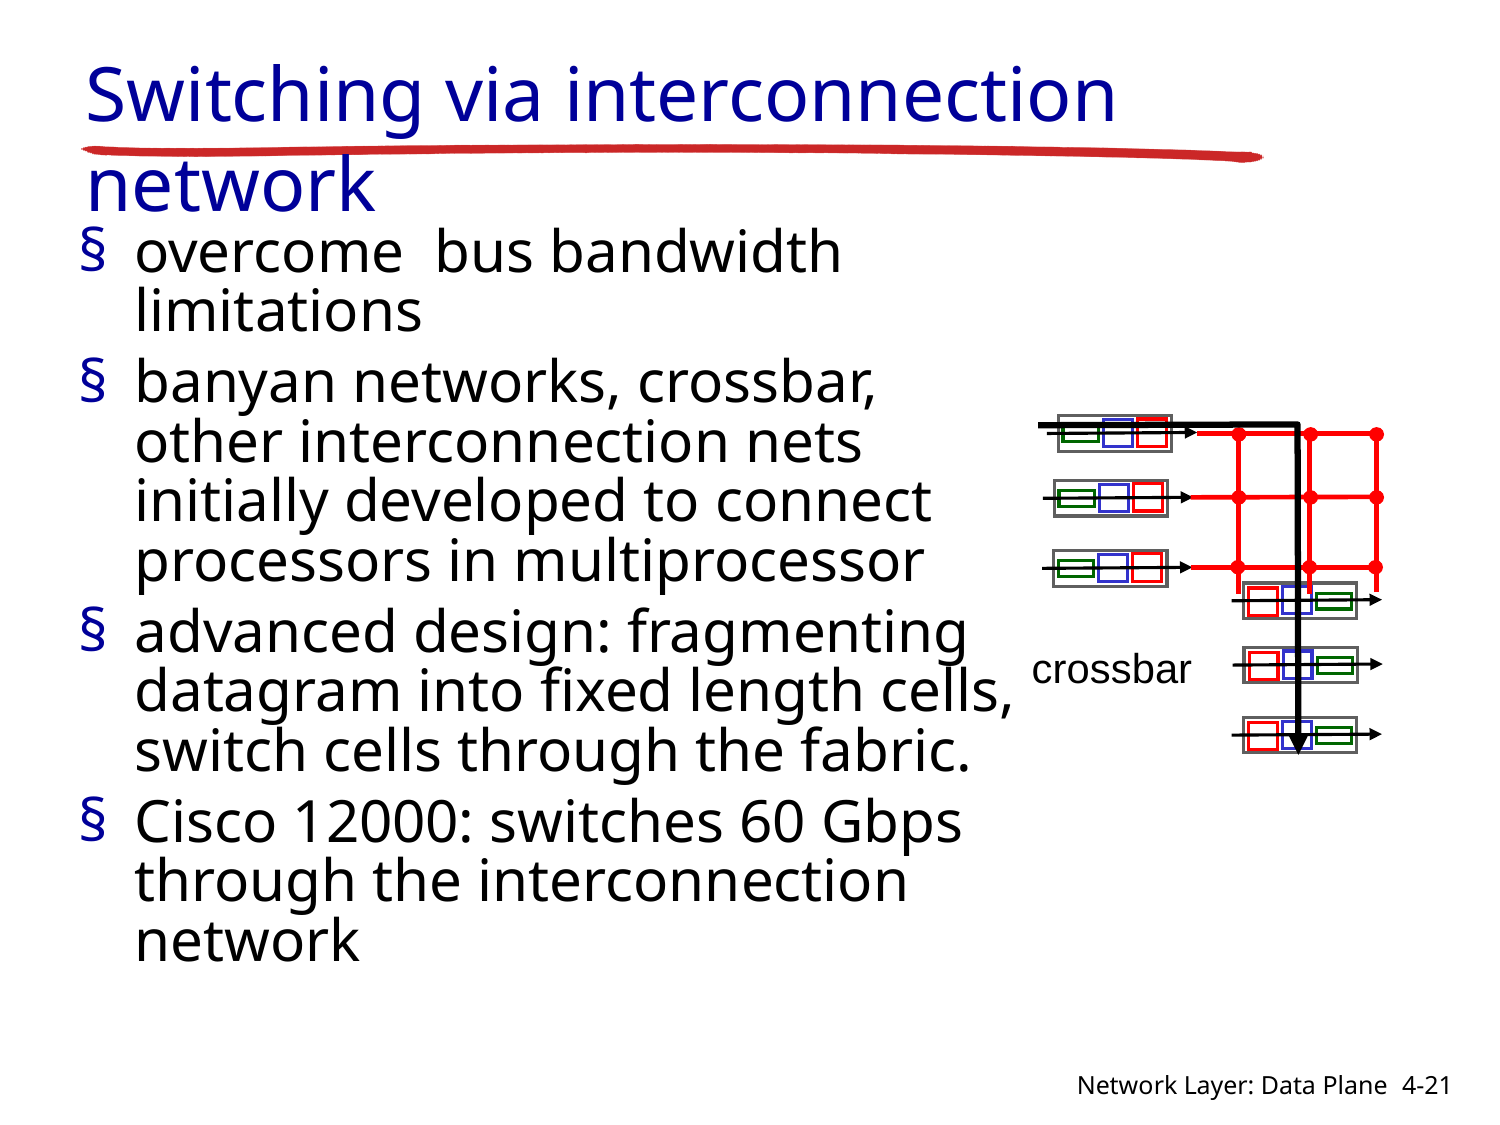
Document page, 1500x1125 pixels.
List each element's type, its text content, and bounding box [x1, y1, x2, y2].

text_box [1368, 559, 1384, 575]
text_box [1369, 490, 1385, 505]
text_box [1244, 647, 1295, 663]
text_box [1243, 602, 1294, 619]
text_box [1303, 490, 1319, 505]
text_box [1231, 428, 1247, 442]
text_box [1058, 415, 1172, 422]
text_box [1302, 647, 1358, 663]
text_box [1302, 602, 1357, 619]
text_box [1302, 717, 1357, 733]
text_box [1054, 500, 1168, 517]
text_box [1243, 582, 1294, 599]
text_box [1303, 427, 1319, 442]
text_box [1054, 480, 1168, 496]
text_box [1243, 737, 1296, 753]
text_box [1302, 666, 1358, 683]
text_box [1244, 667, 1295, 683]
footer Network Layer: Data Plane [1045, 1062, 1404, 1102]
text_box [1231, 490, 1247, 505]
text_box [1230, 559, 1246, 575]
text_box [1302, 582, 1357, 598]
text_box [1300, 736, 1357, 753]
text_box [1053, 570, 1167, 587]
slide_number 4-13 [1387, 1062, 1480, 1107]
title Switching via interconnection network [70, 39, 1346, 180]
text_box [1369, 427, 1385, 442]
text_box crossbar [1016, 634, 1208, 699]
text_box [1058, 435, 1172, 452]
list overcome bus bandwidth limitations banyan networks, crossbar, other interconnection nets initially developed to connect processors in multiprocessor advanced design: fragmenting datagram into fixed length cells, switch cells through the fabric. Cisco 12000: switches 60 Gbps through the interconnection network [63, 217, 1037, 942]
text_box [1302, 559, 1318, 575]
text_box [1243, 717, 1295, 733]
text_box [1053, 550, 1167, 566]
